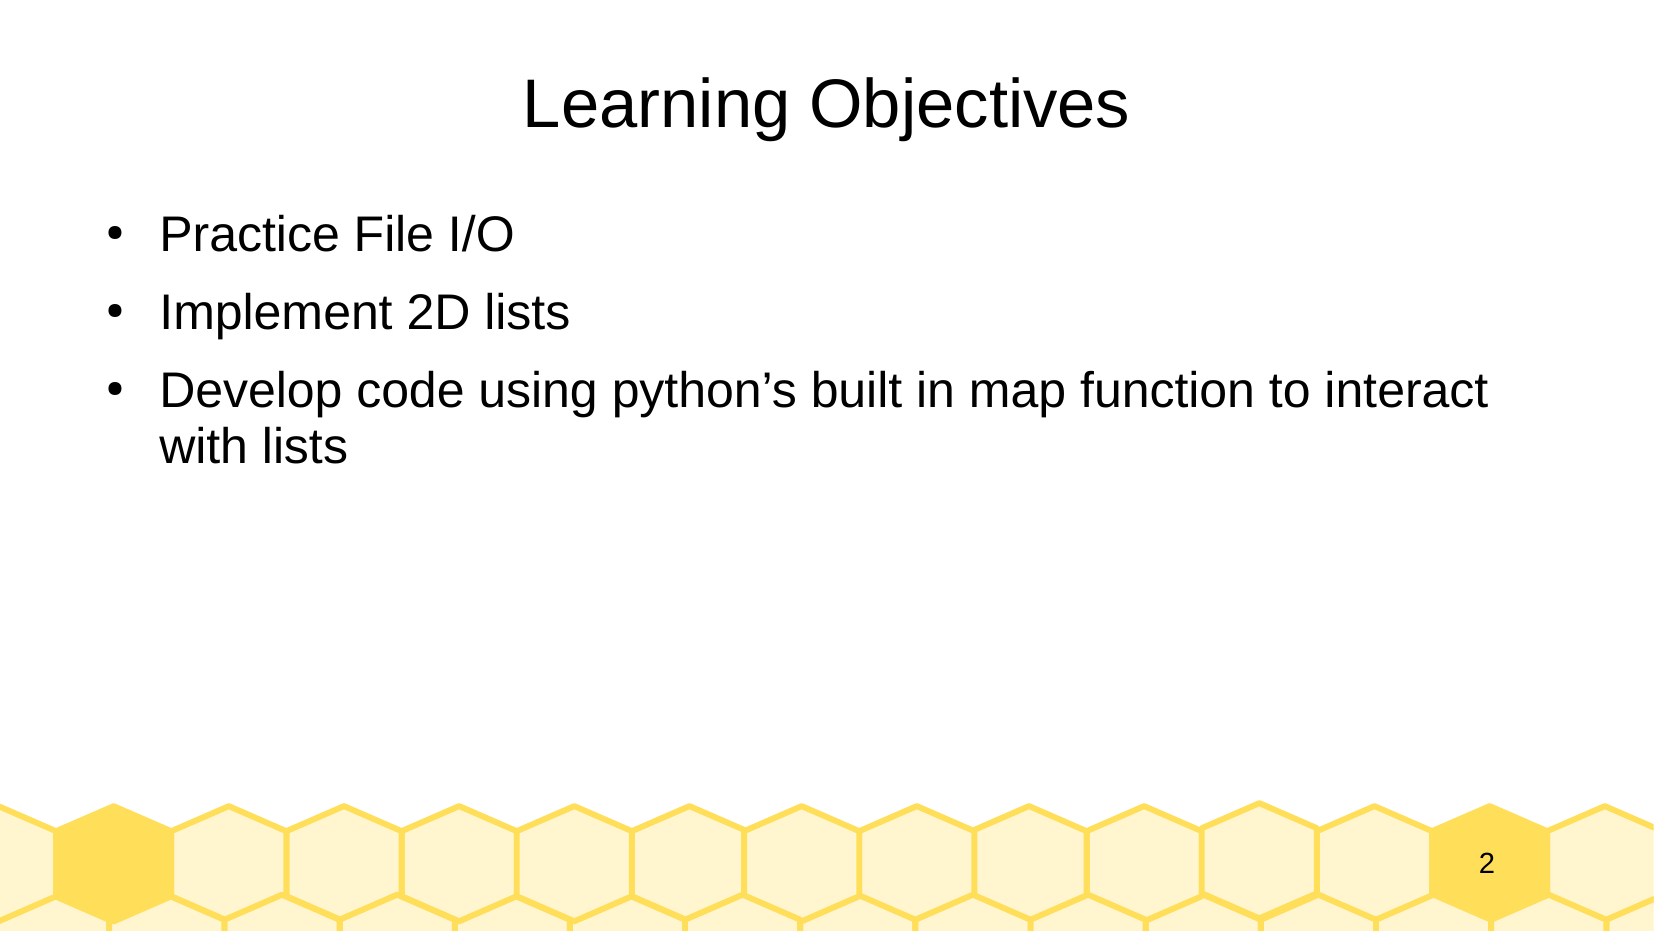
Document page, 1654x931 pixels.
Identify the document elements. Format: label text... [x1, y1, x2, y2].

list Practice File I/O Implement 2D lists Develop code using python’s built in map function to interact with lists [88, 206, 1565, 739]
title Learning Objectives [88, 29, 1565, 178]
